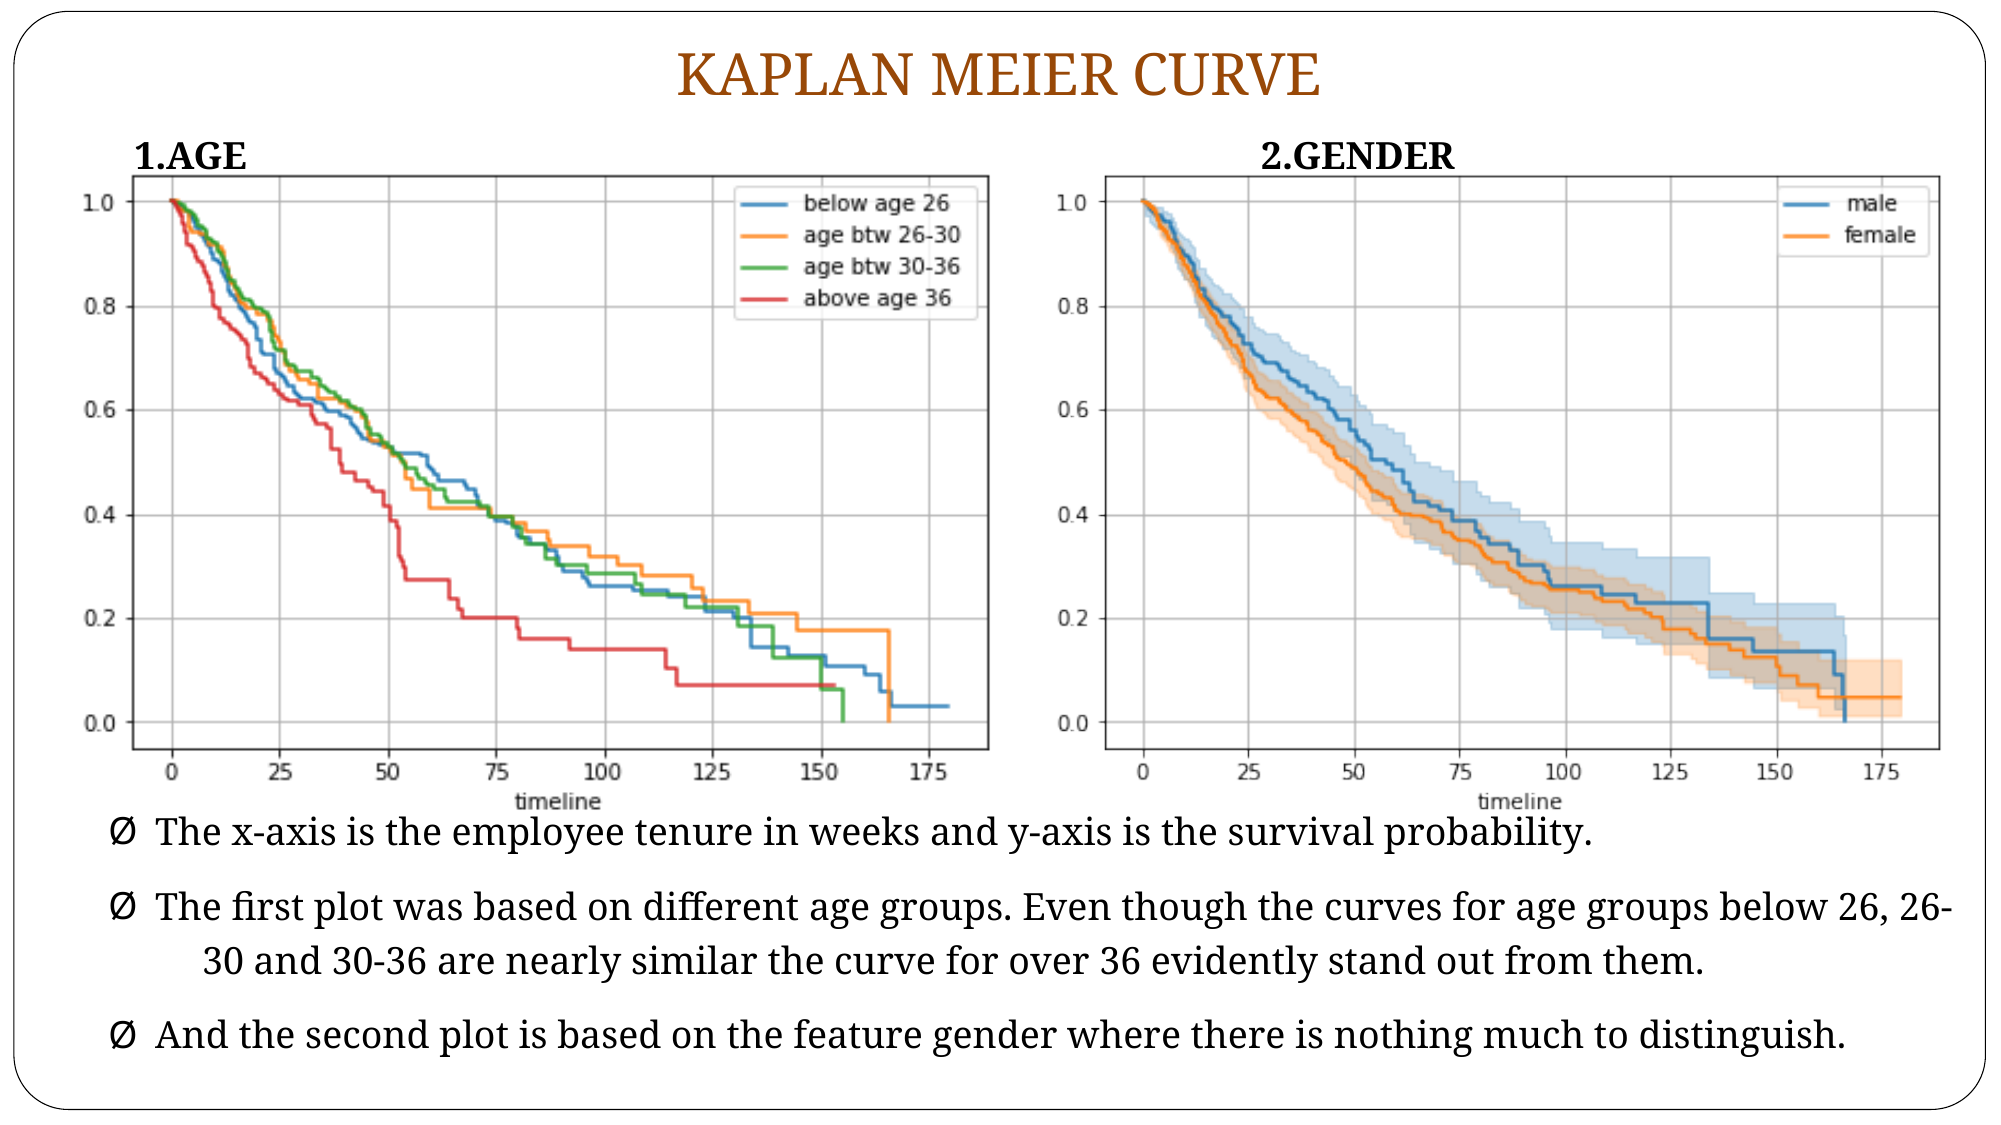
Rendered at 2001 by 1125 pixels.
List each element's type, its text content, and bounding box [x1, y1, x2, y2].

picture [1041, 161, 1952, 791]
text_box 1.AGE 2.GENDER [119, 124, 1921, 185]
text_box KAPLAN MEIER CURVE [631, 29, 1513, 116]
picture [67, 161, 1001, 829]
text_box The x-axis is the employee tenure in weeks and y-axis is the survival probability. The first plot was based on different age groups. Even though the curves for age groups below 26, 26-30 and 30-36 are nearly similar the curve for over 36 evidently stand out from them. And the second plot is based on the feature gender where there is nothing much to distinguish. [93, 791, 1975, 1064]
